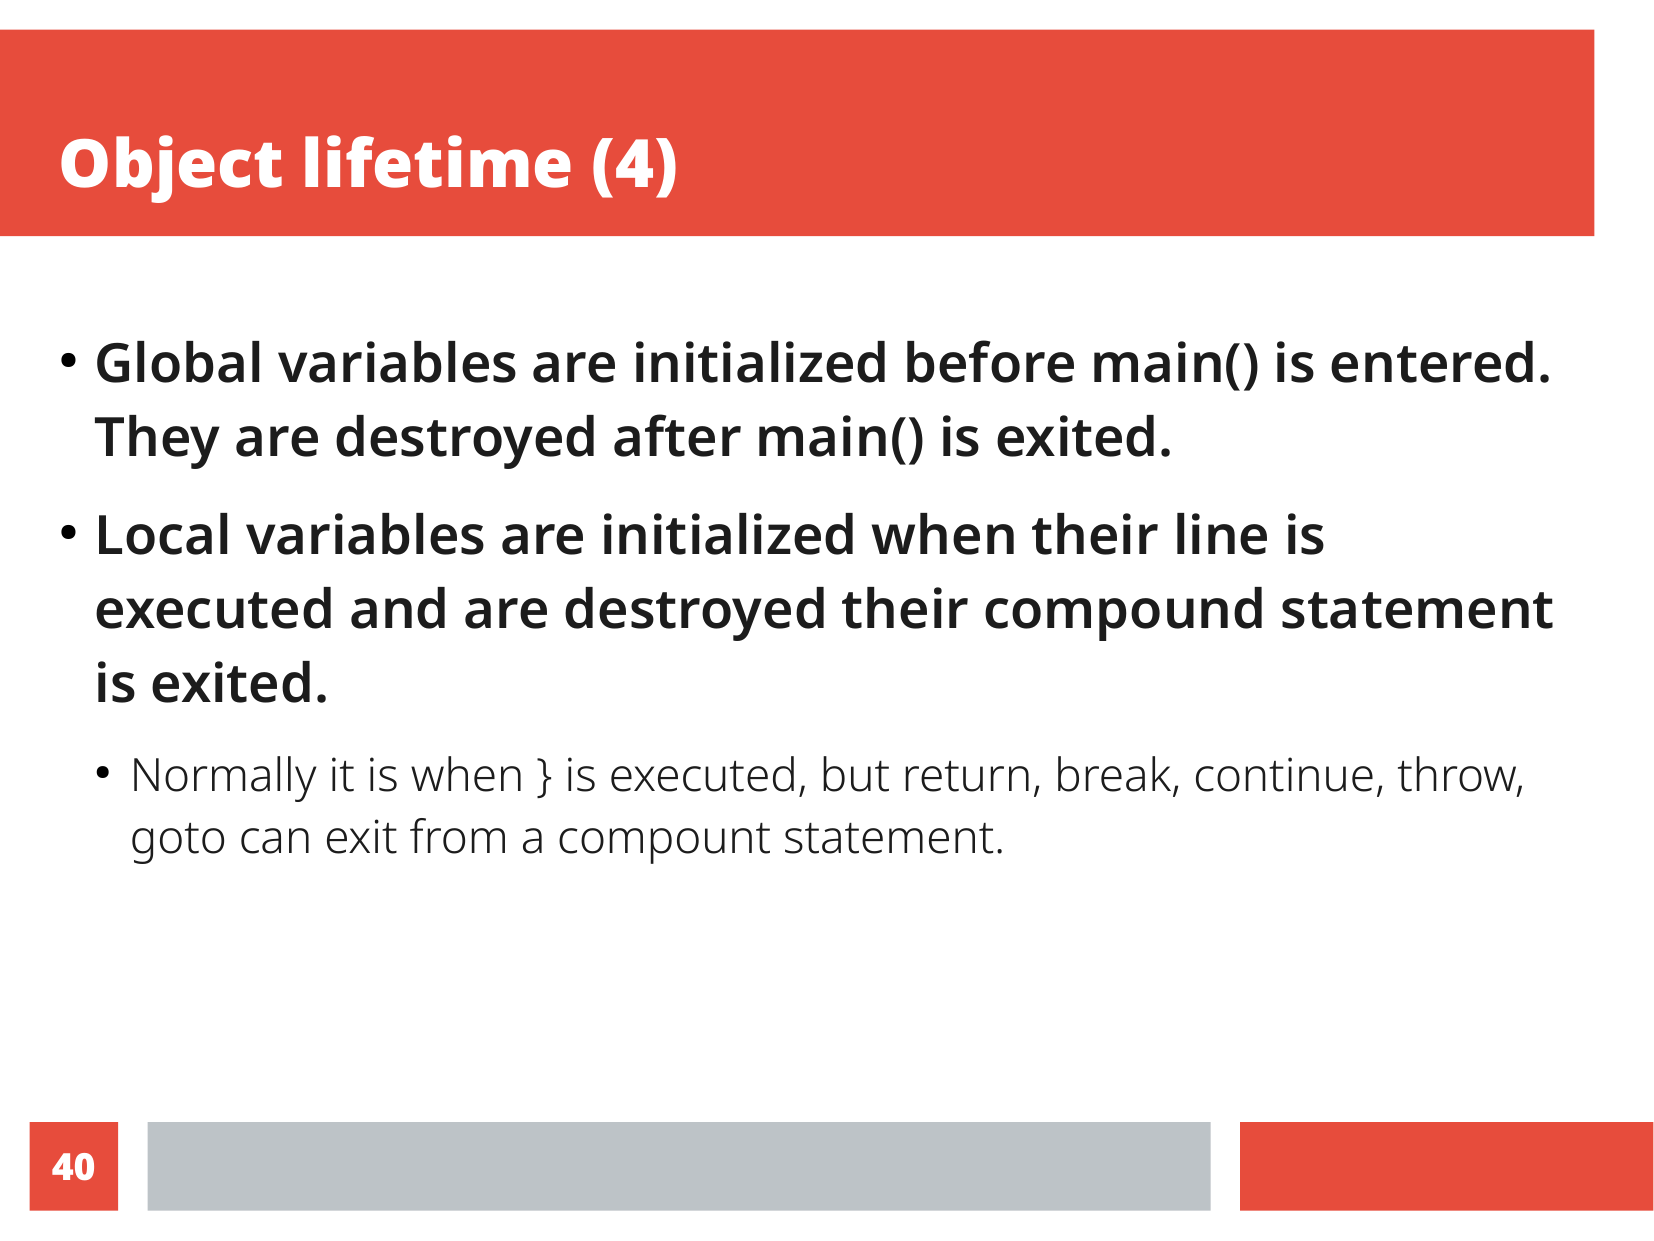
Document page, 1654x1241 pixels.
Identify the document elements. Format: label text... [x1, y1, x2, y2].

title Object lifetime (4) [59, 59, 1595, 207]
list Global variables are initialized before main() is entered. They are destroyed after main() is exited. Local variables are initialized when their line is executed and are destroyed their compound statement is exited. Normally it is when } is executed, but return, break, continue, throw, goto can exit from a compount statement. [59, 324, 1565, 1093]
